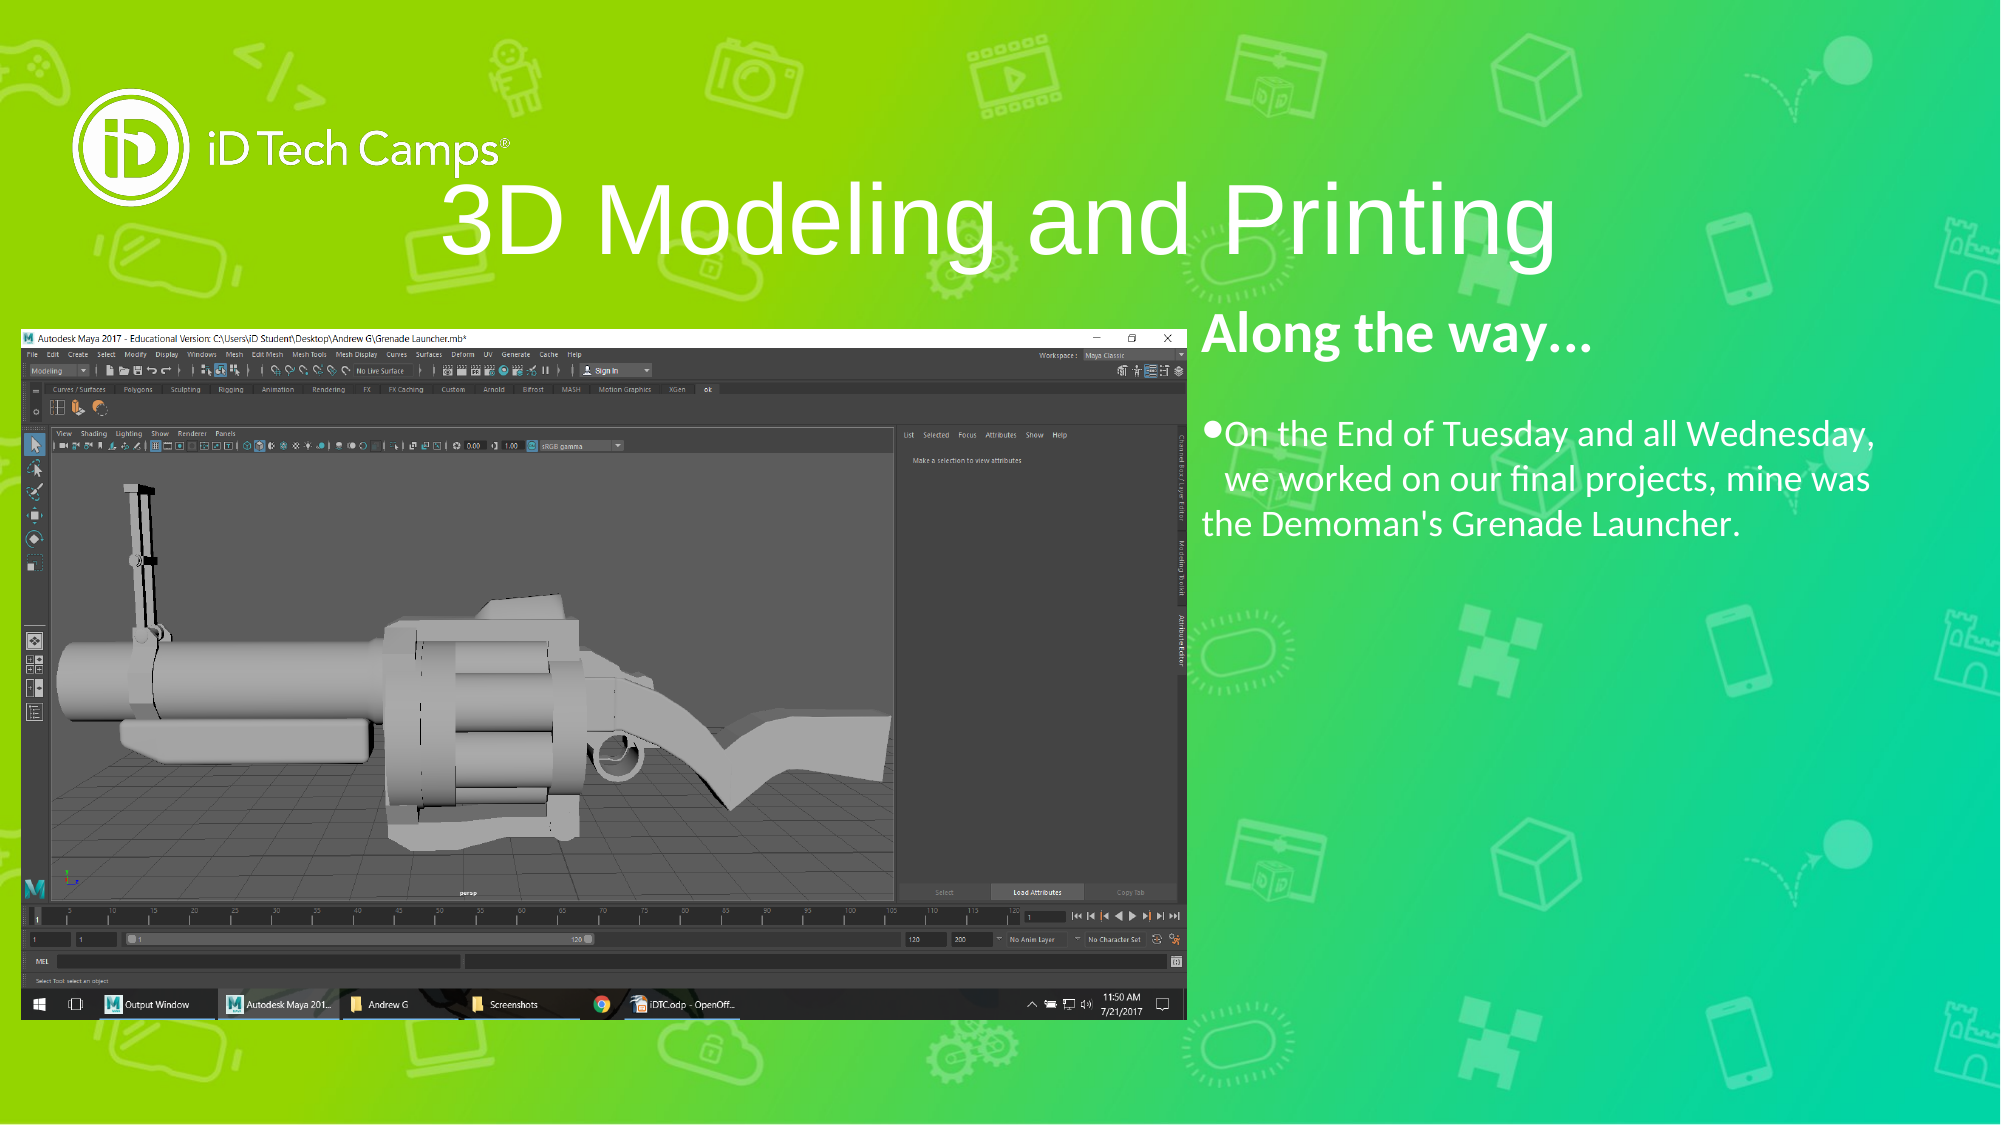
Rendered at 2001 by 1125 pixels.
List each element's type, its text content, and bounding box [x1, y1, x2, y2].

picture [0, 0, 2001, 1125]
text_box Along the way... On the End of Tuesday and all Wednesday, we worked on our final projects, mine was the Demoman's Grenade Launcher. [1186, 286, 1921, 1040]
text_box 3D Modeling and Printing [137, 149, 1863, 285]
